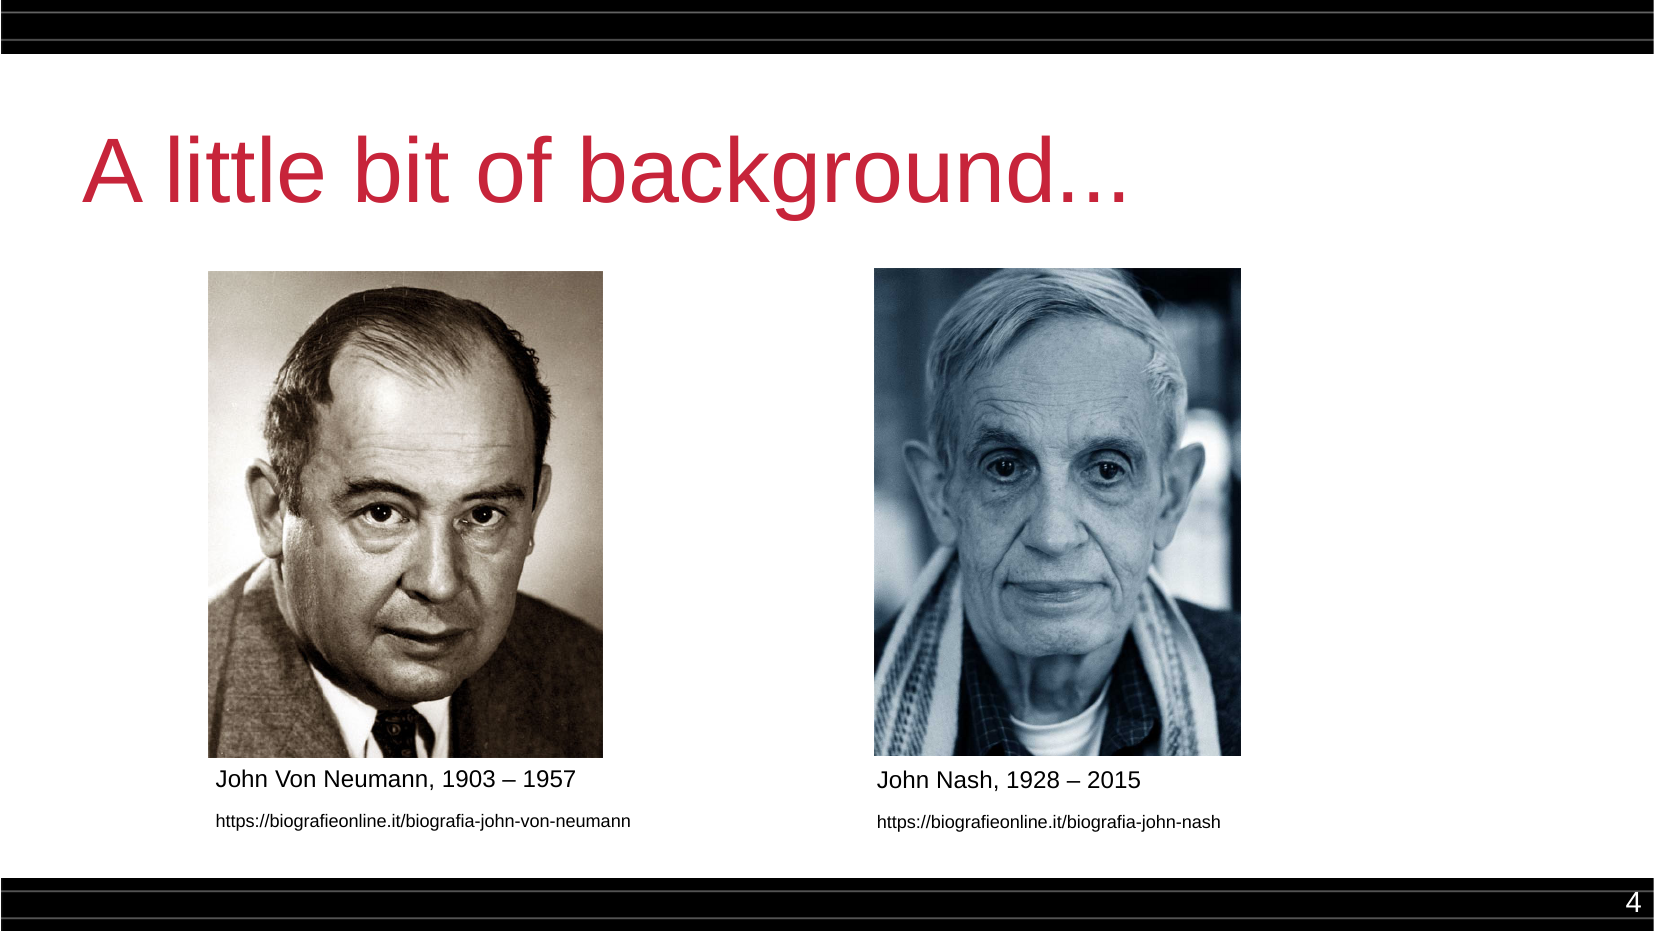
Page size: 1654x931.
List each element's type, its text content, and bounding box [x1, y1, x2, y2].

title A little bit of background... [82, 92, 1571, 249]
text_box John Von Neumann, 1903 – 1957 https://biografieonline.it/biografia-john-von-neumann [200, 755, 745, 897]
picture [874, 268, 1241, 756]
picture [1, 0, 1654, 54]
picture [208, 271, 603, 755]
picture [1, 878, 1654, 931]
text_box John Nash, 1928 – 2015 https://biografieonline.it/biografia-john-nash [862, 756, 1406, 898]
